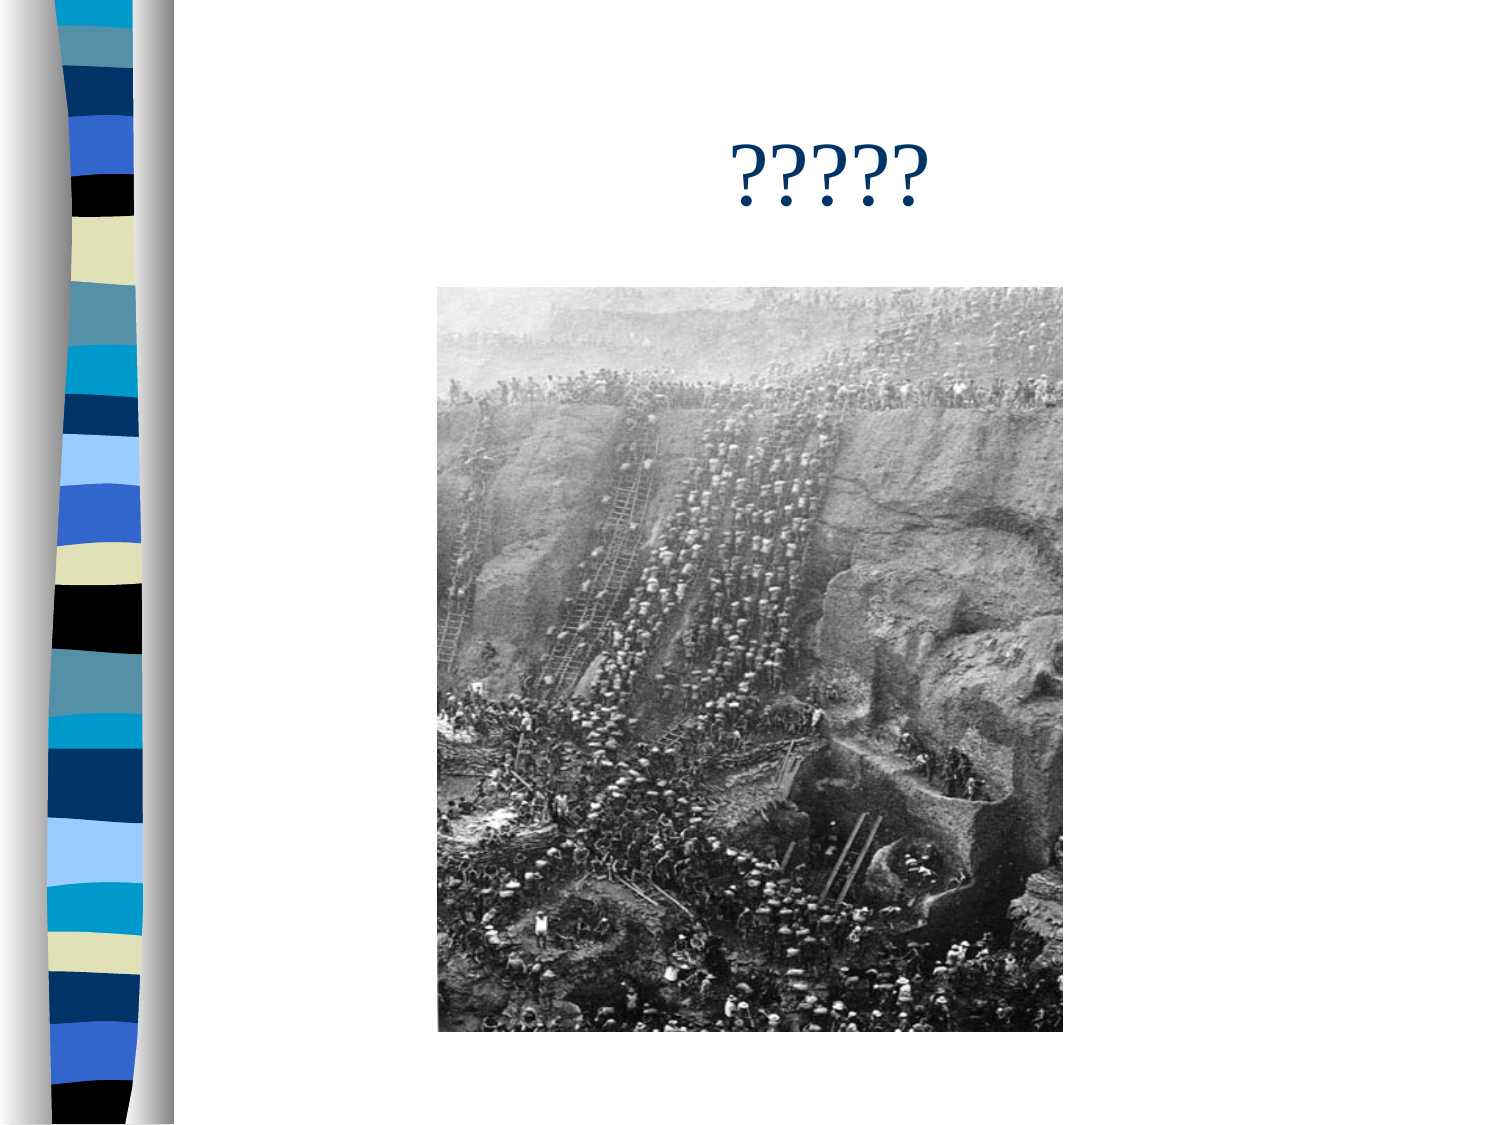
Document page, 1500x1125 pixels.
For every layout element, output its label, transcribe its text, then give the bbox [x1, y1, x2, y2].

title ????? [192, 74, 1468, 263]
picture [437, 287, 1063, 1032]
